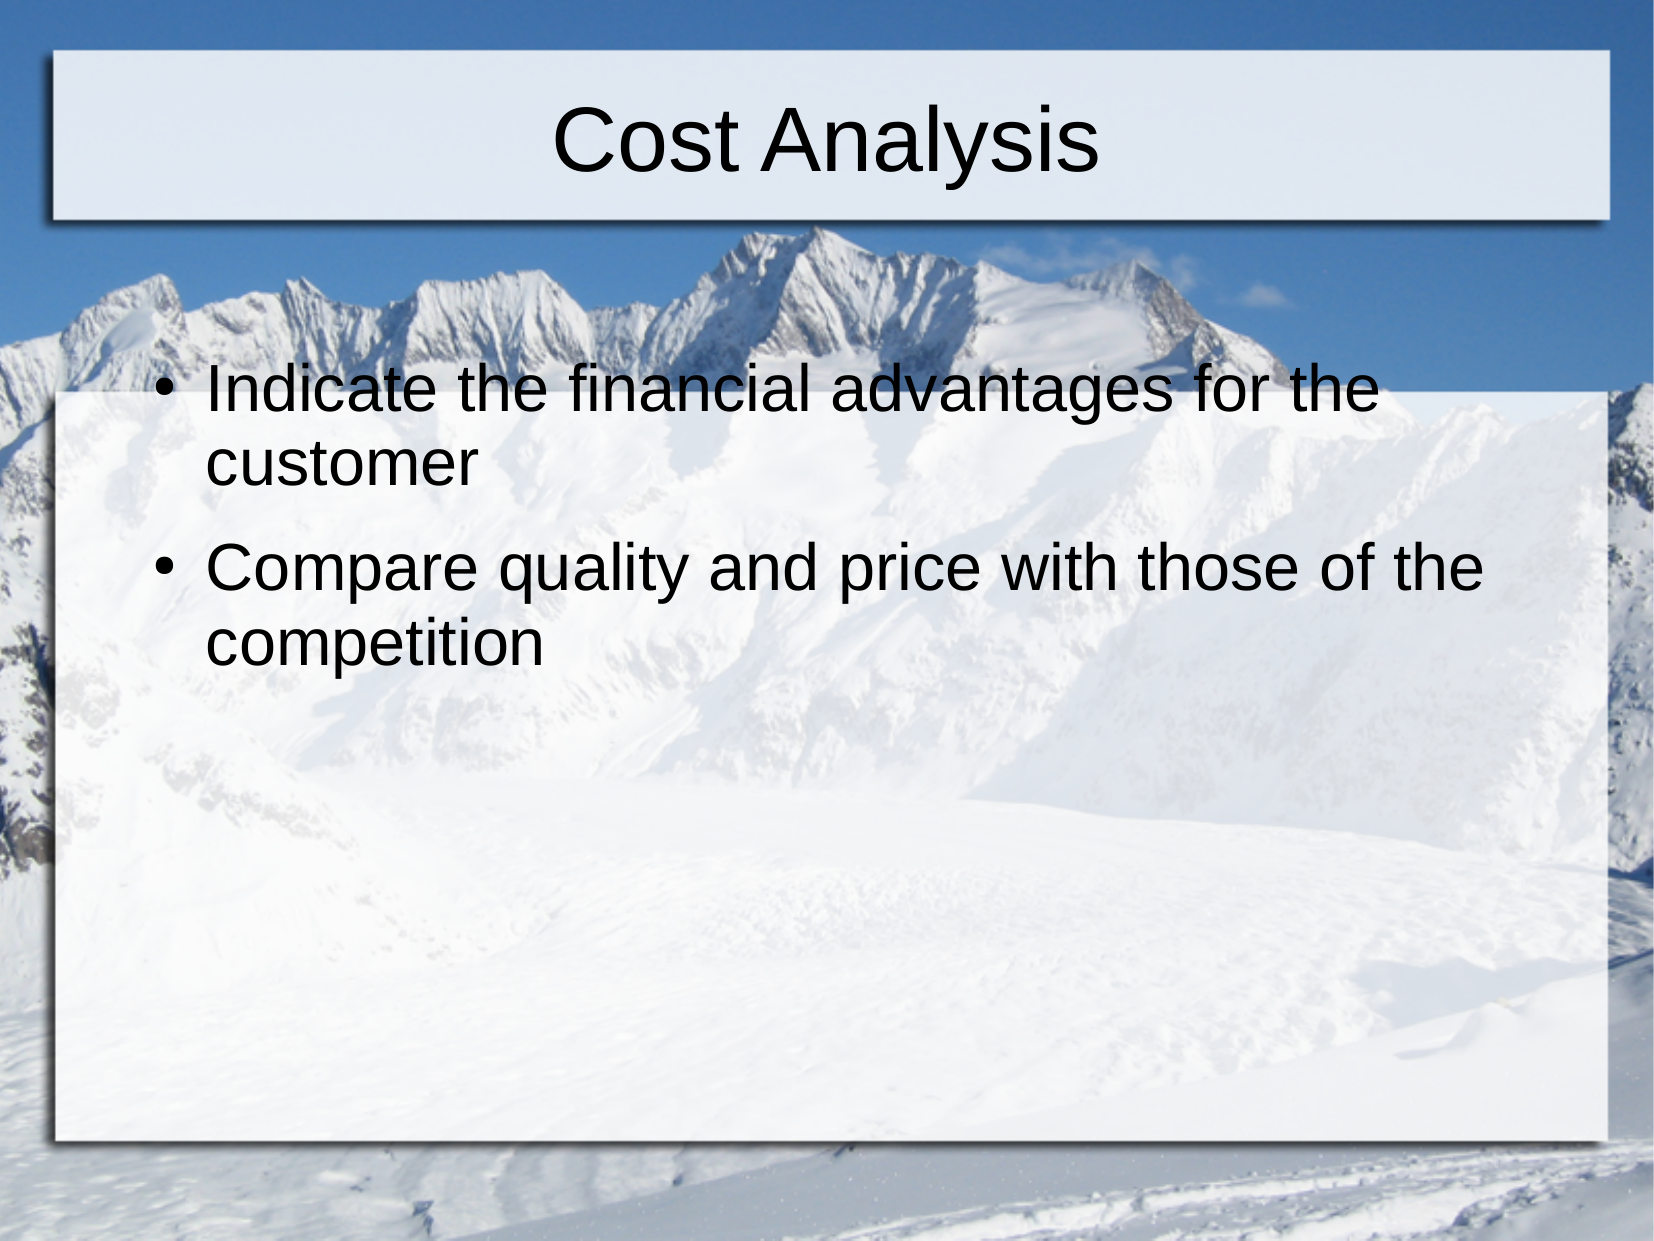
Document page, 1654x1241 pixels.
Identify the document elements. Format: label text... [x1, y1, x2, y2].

picture [0, 0, 1654, 1241]
list Indicate the financial advantages for the customer Compare quality and price with those of the competition [134, 350, 1516, 1133]
title Cost Analysis [59, 61, 1595, 219]
